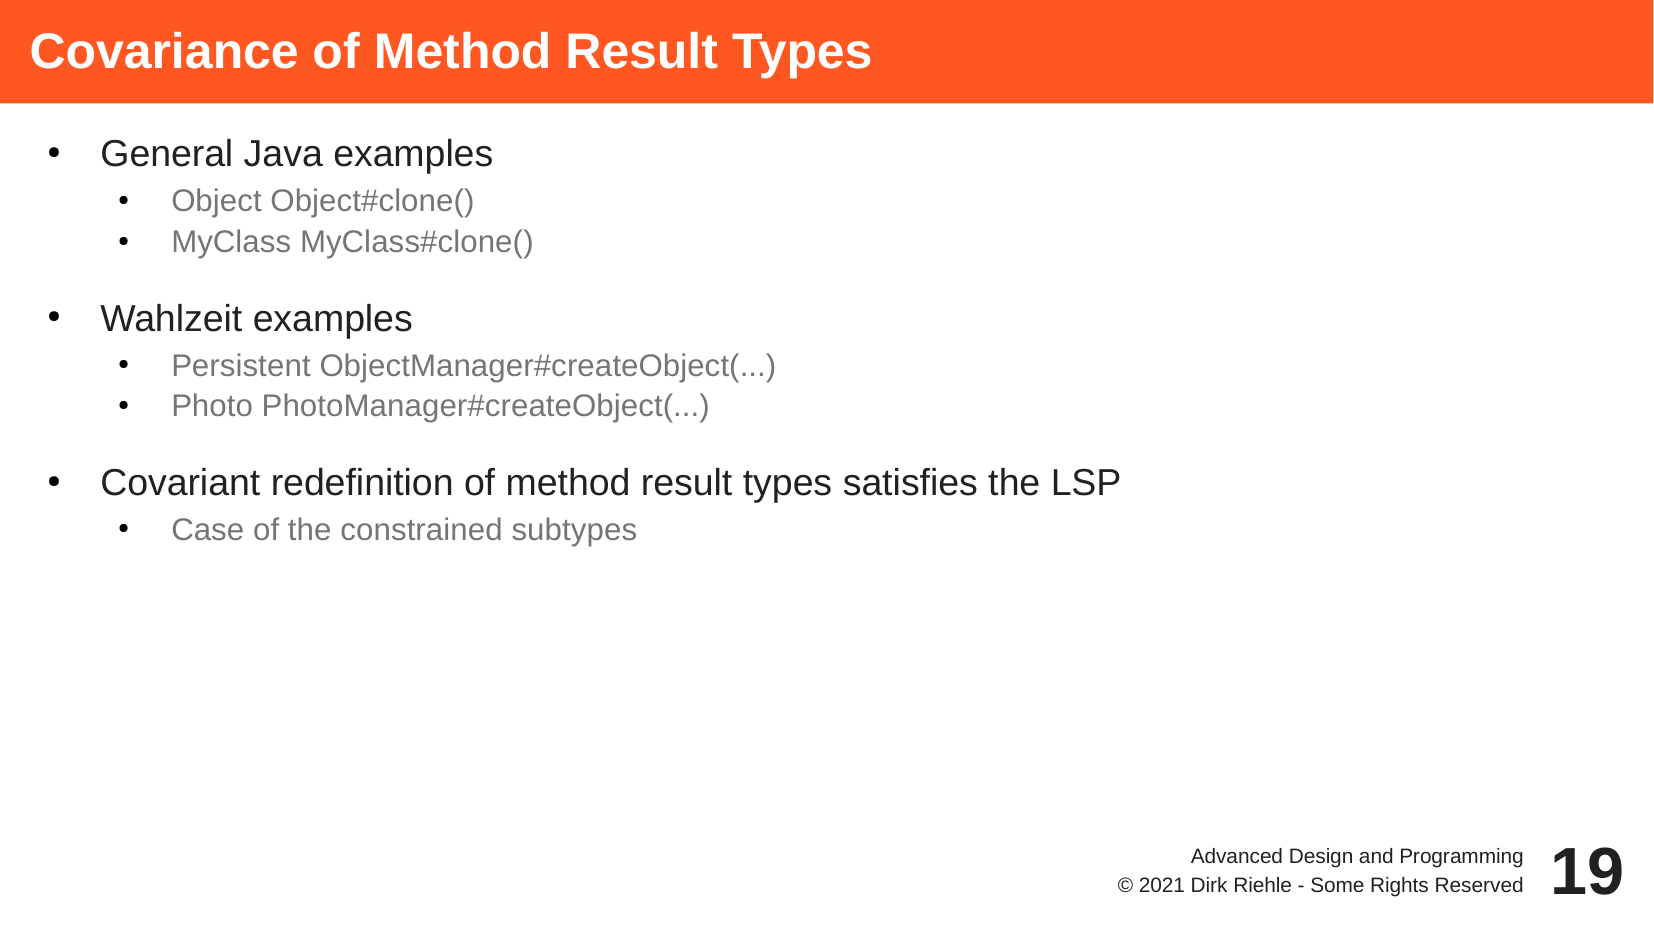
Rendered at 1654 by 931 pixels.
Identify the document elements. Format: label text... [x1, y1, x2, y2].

list General Java examples Object Object#clone() MyClass MyClass#clone() Wahlzeit examples Persistent ObjectManager#createObject(...) Photo PhotoManager#createObject(...) Covariant redefinition of method result types satisfies the LSP Case of the constrained subtypes [29, 132, 1625, 813]
title Covariance of Method Result Types [0, 0, 1654, 104]
